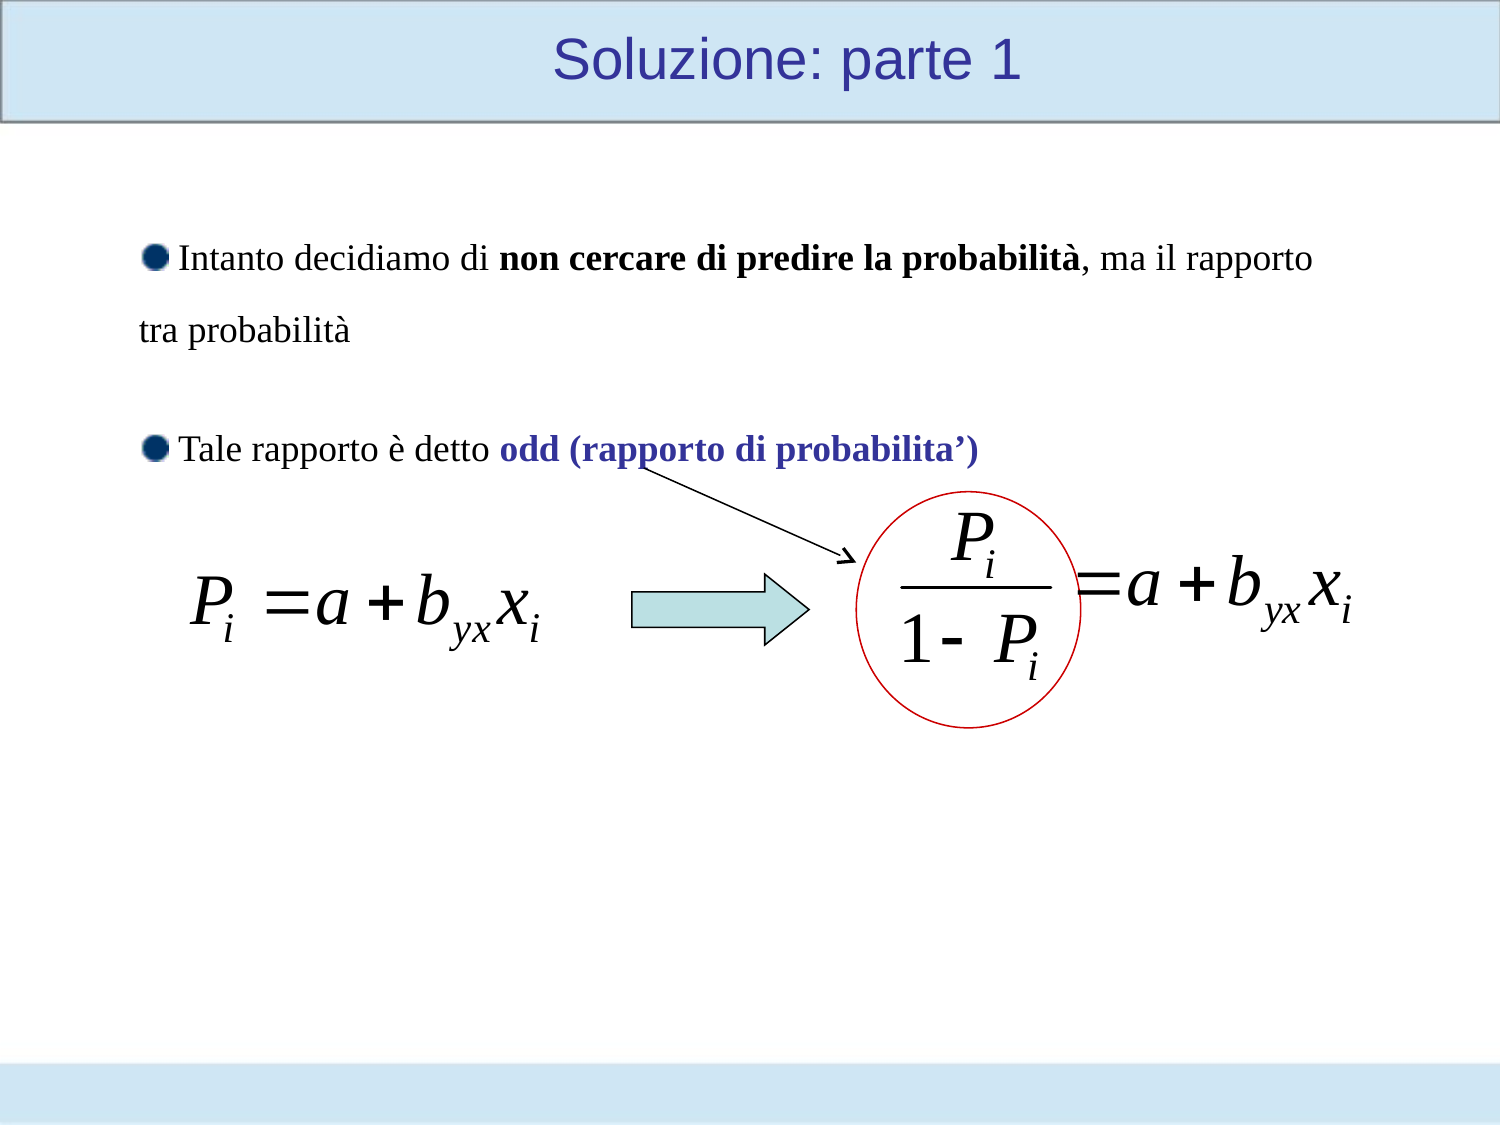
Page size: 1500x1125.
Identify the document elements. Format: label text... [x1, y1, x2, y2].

title Soluzione: parte 1 [113, 0, 1463, 158]
text_box [631, 574, 810, 646]
picture [0, 0, 1500, 1125]
text_box Intanto decidiamo di non cercare di predire la probabilità, ma il rapporto tra probabilità Tale rapporto è detto odd (rapporto di probabilita’) [123, 198, 1368, 477]
